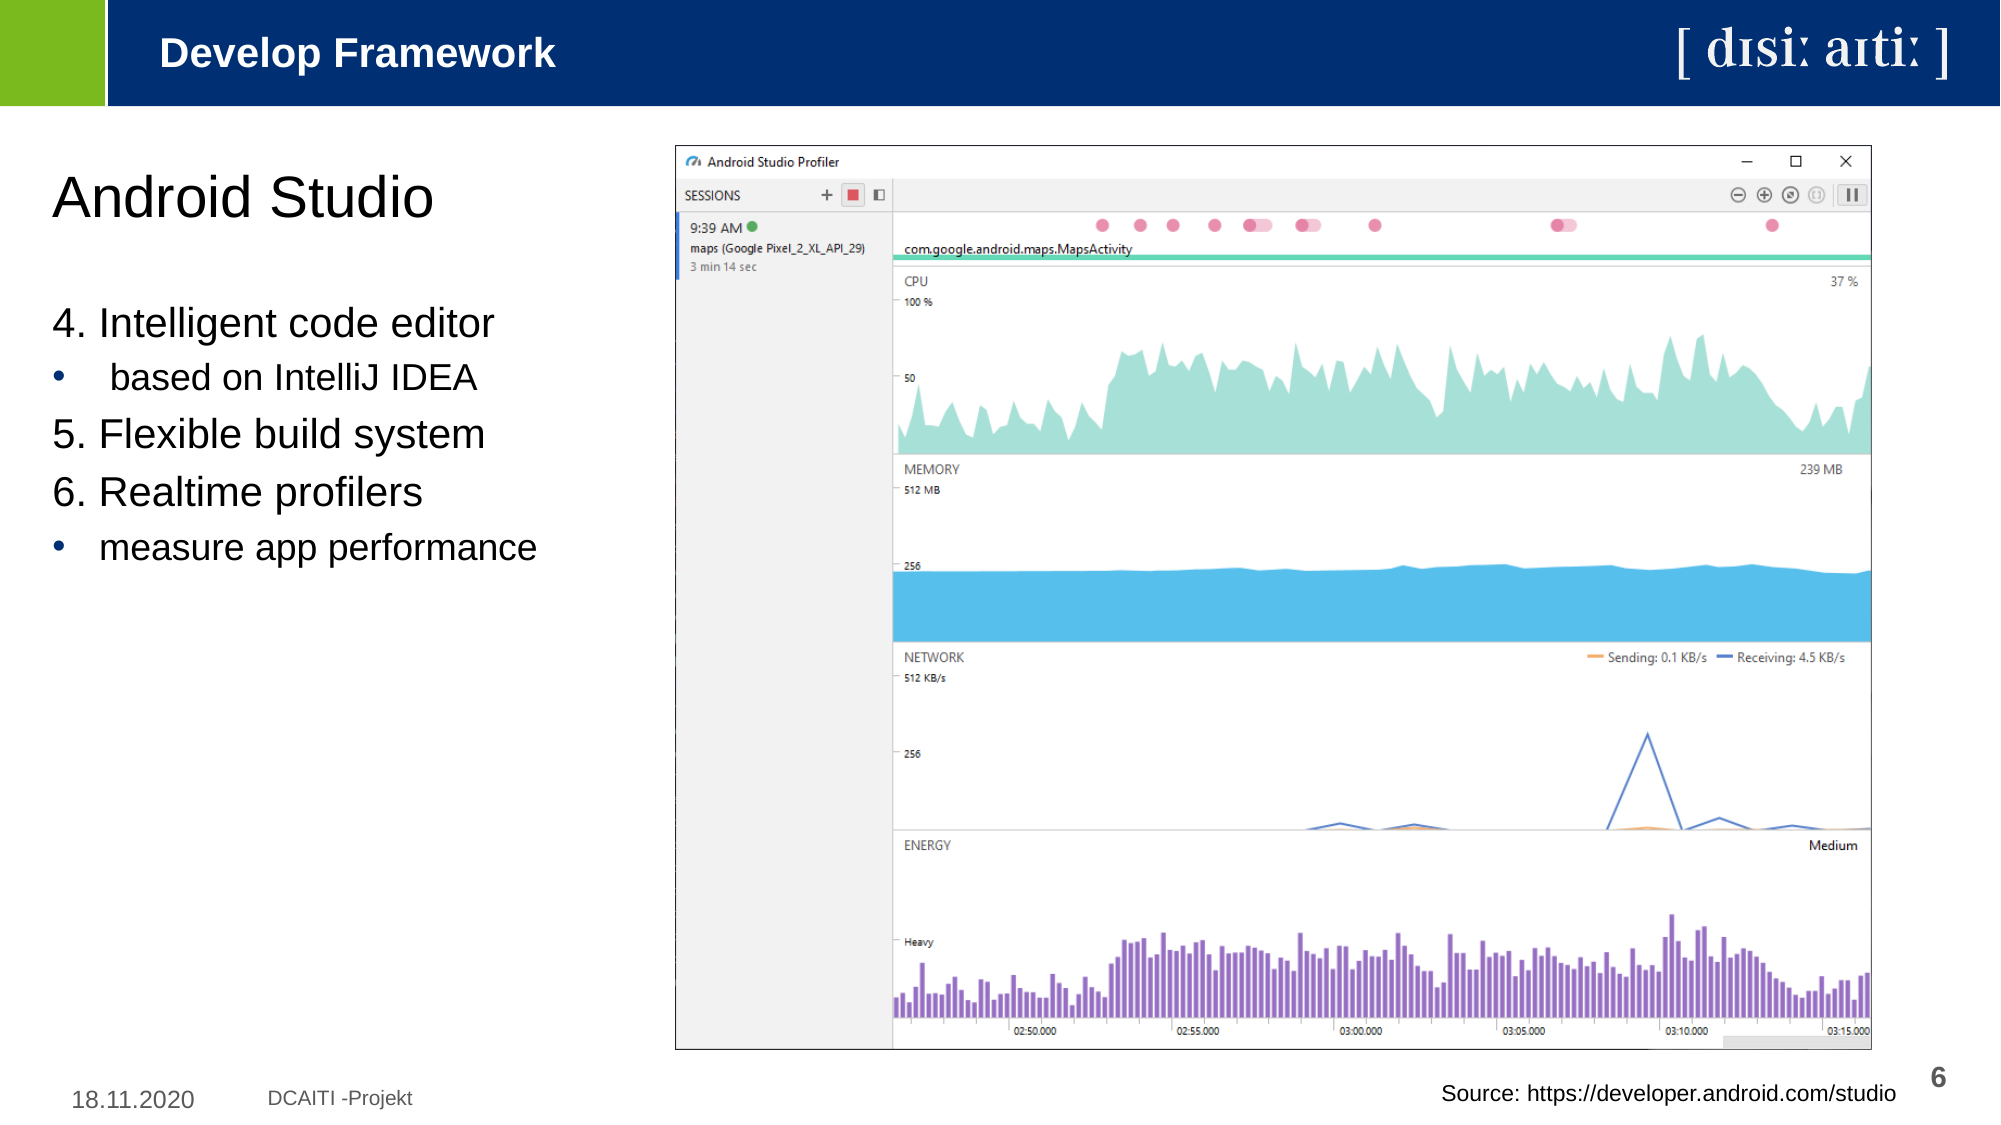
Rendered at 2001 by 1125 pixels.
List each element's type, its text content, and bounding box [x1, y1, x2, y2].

slide_number <number> [1850, 1022, 1947, 1125]
title Develop Framework [106, 0, 1628, 107]
text_box Source: https://developer.android.com/studio [1426, 1070, 1912, 1114]
list Android Studio 4. Intelligent code editor based on IntelliJ IDEA 5. Flexible build system 6. Realtime profilers measure app performance [52, 159, 675, 1019]
footer DCAITI -Projekt [267, 1071, 1841, 1125]
picture [675, 145, 1872, 1050]
slide_number 18.11.2020 [52, 1071, 215, 1125]
